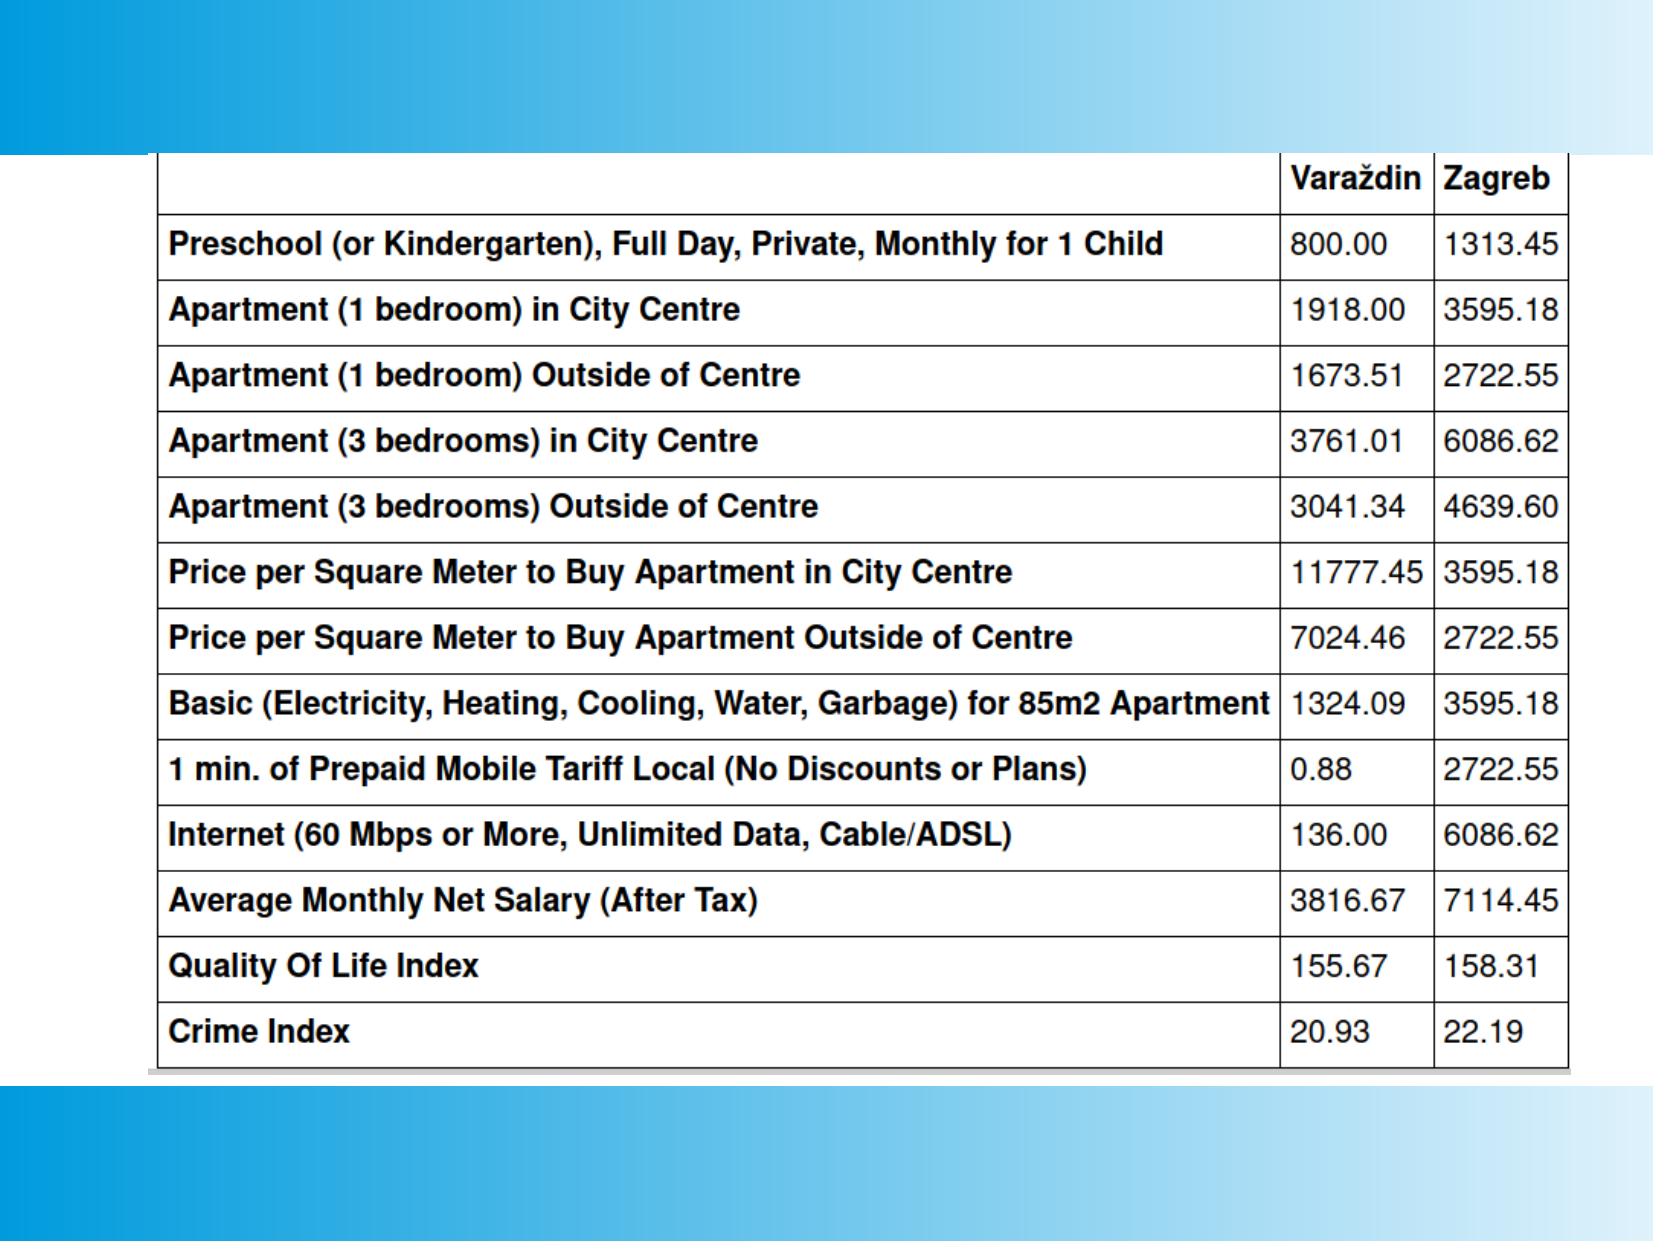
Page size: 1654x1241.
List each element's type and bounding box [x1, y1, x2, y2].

picture [148, 153, 1571, 1075]
